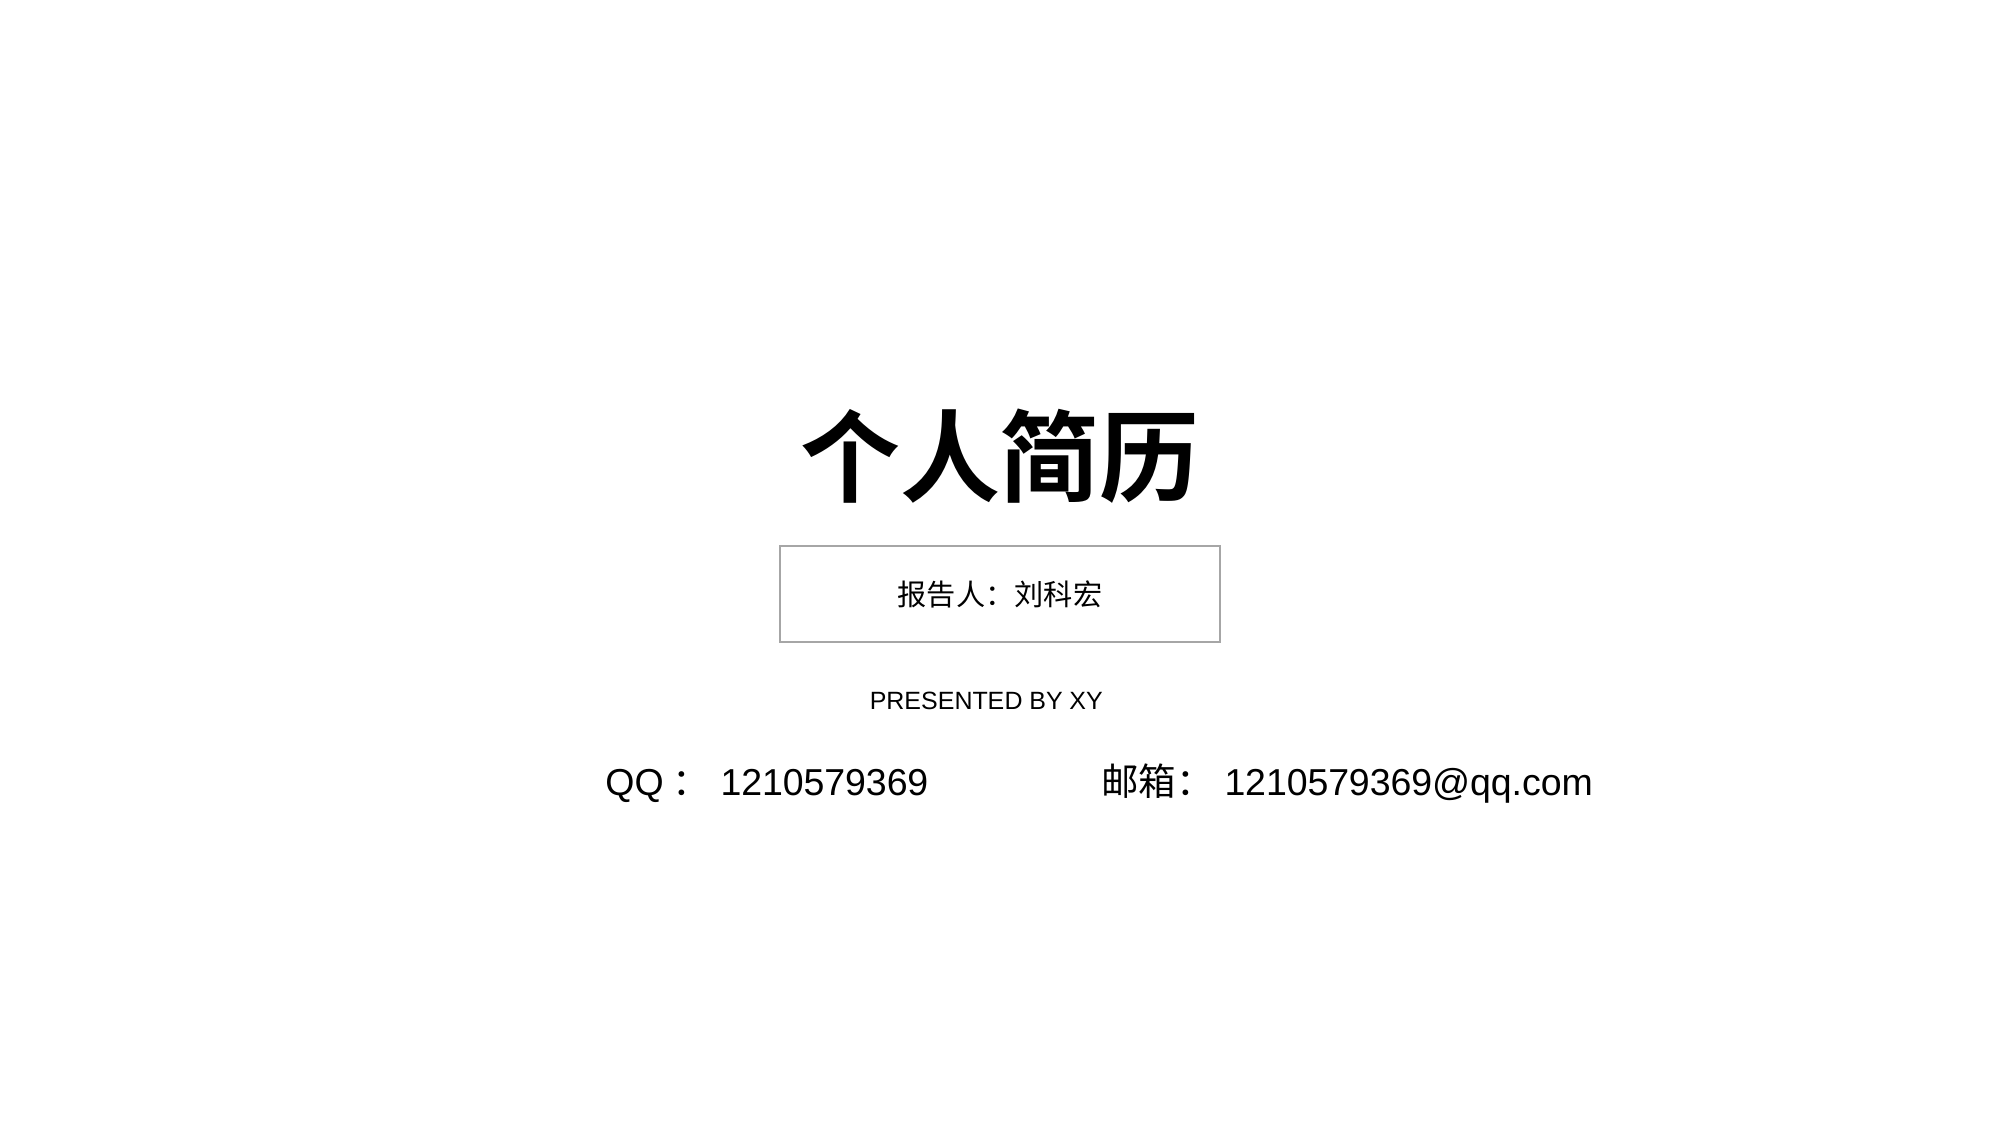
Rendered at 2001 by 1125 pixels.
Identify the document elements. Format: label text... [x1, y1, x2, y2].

text_box PRESENTED BY XY [862, 677, 1111, 722]
text_box 报告人：刘科宏 [779, 569, 1221, 620]
text_box 个人简历 [792, 387, 1208, 522]
text_box QQ：1210579369 [590, 744, 942, 808]
text_box 邮箱：1210579369@qq.com [1086, 744, 1607, 808]
